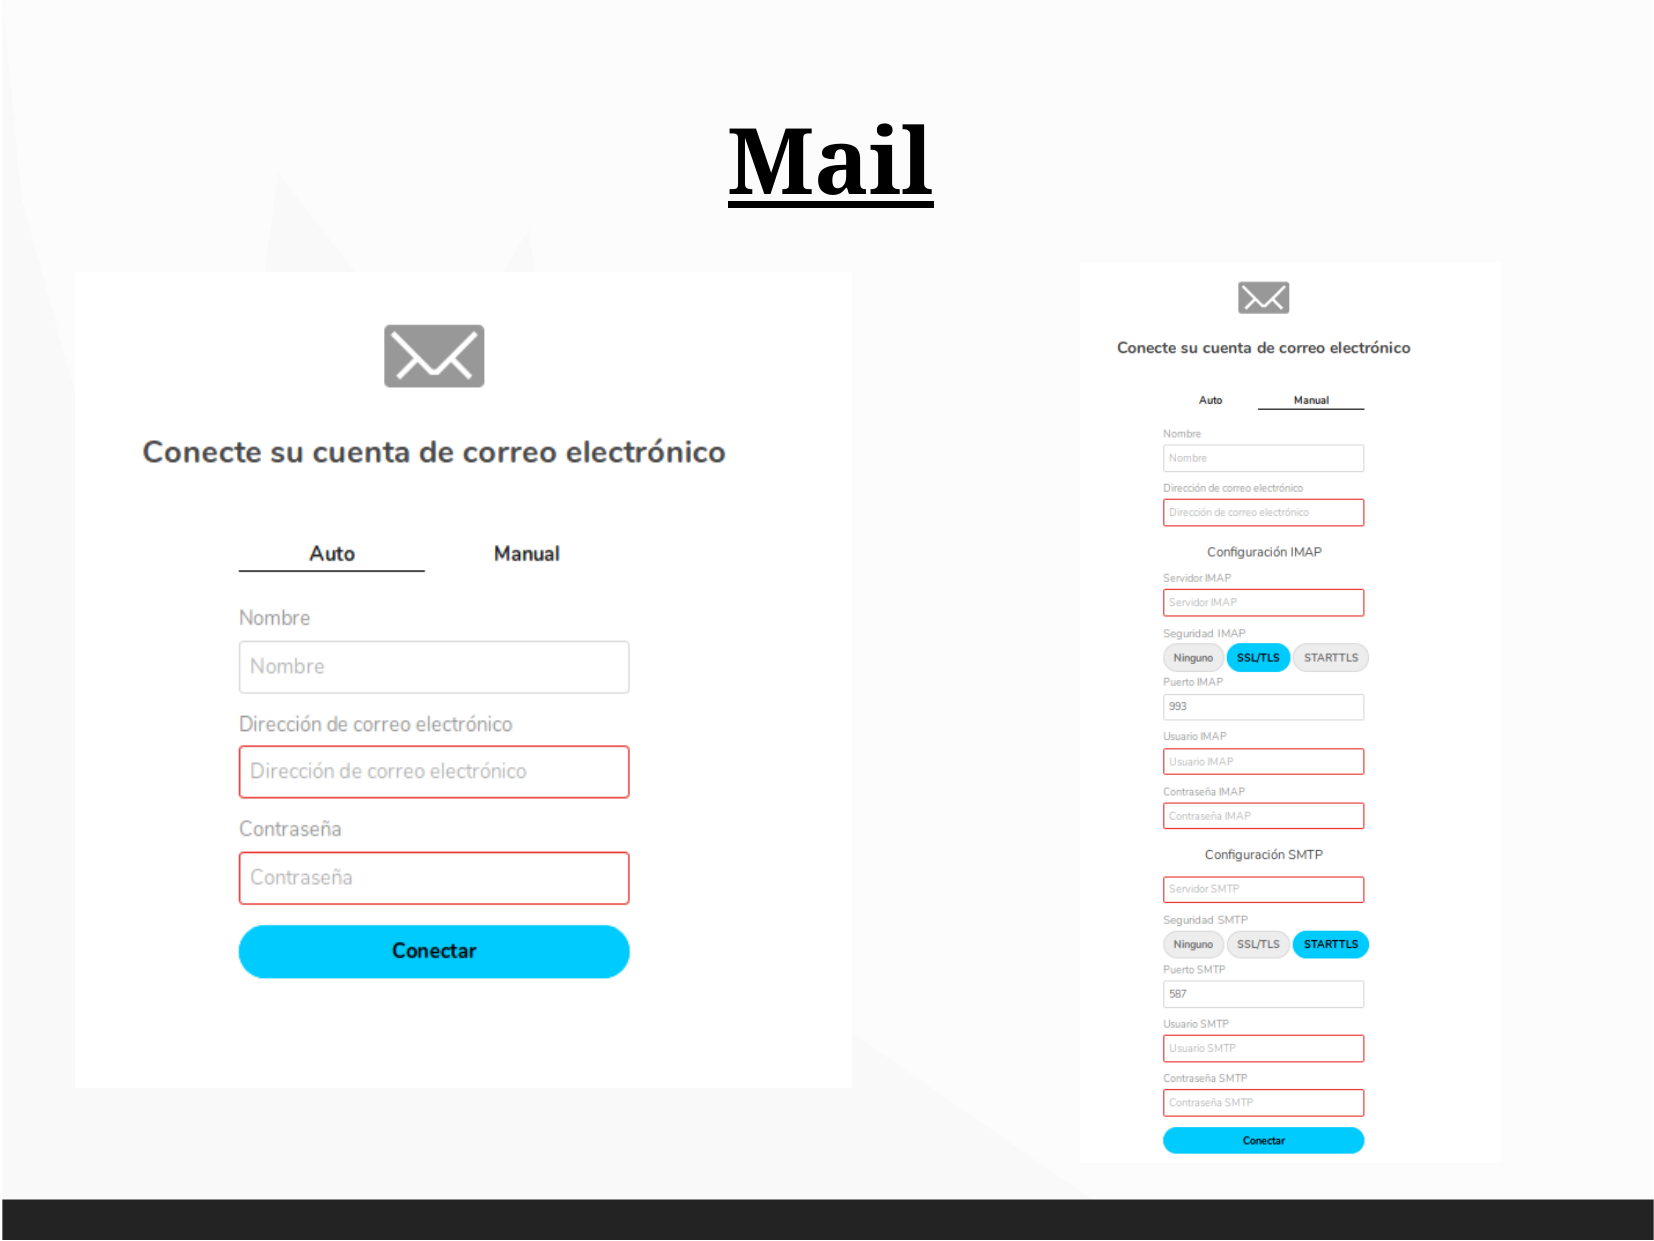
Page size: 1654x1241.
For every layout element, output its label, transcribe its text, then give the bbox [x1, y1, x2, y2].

title Mail [86, 55, 1576, 263]
picture [2, 0, 1654, 1241]
